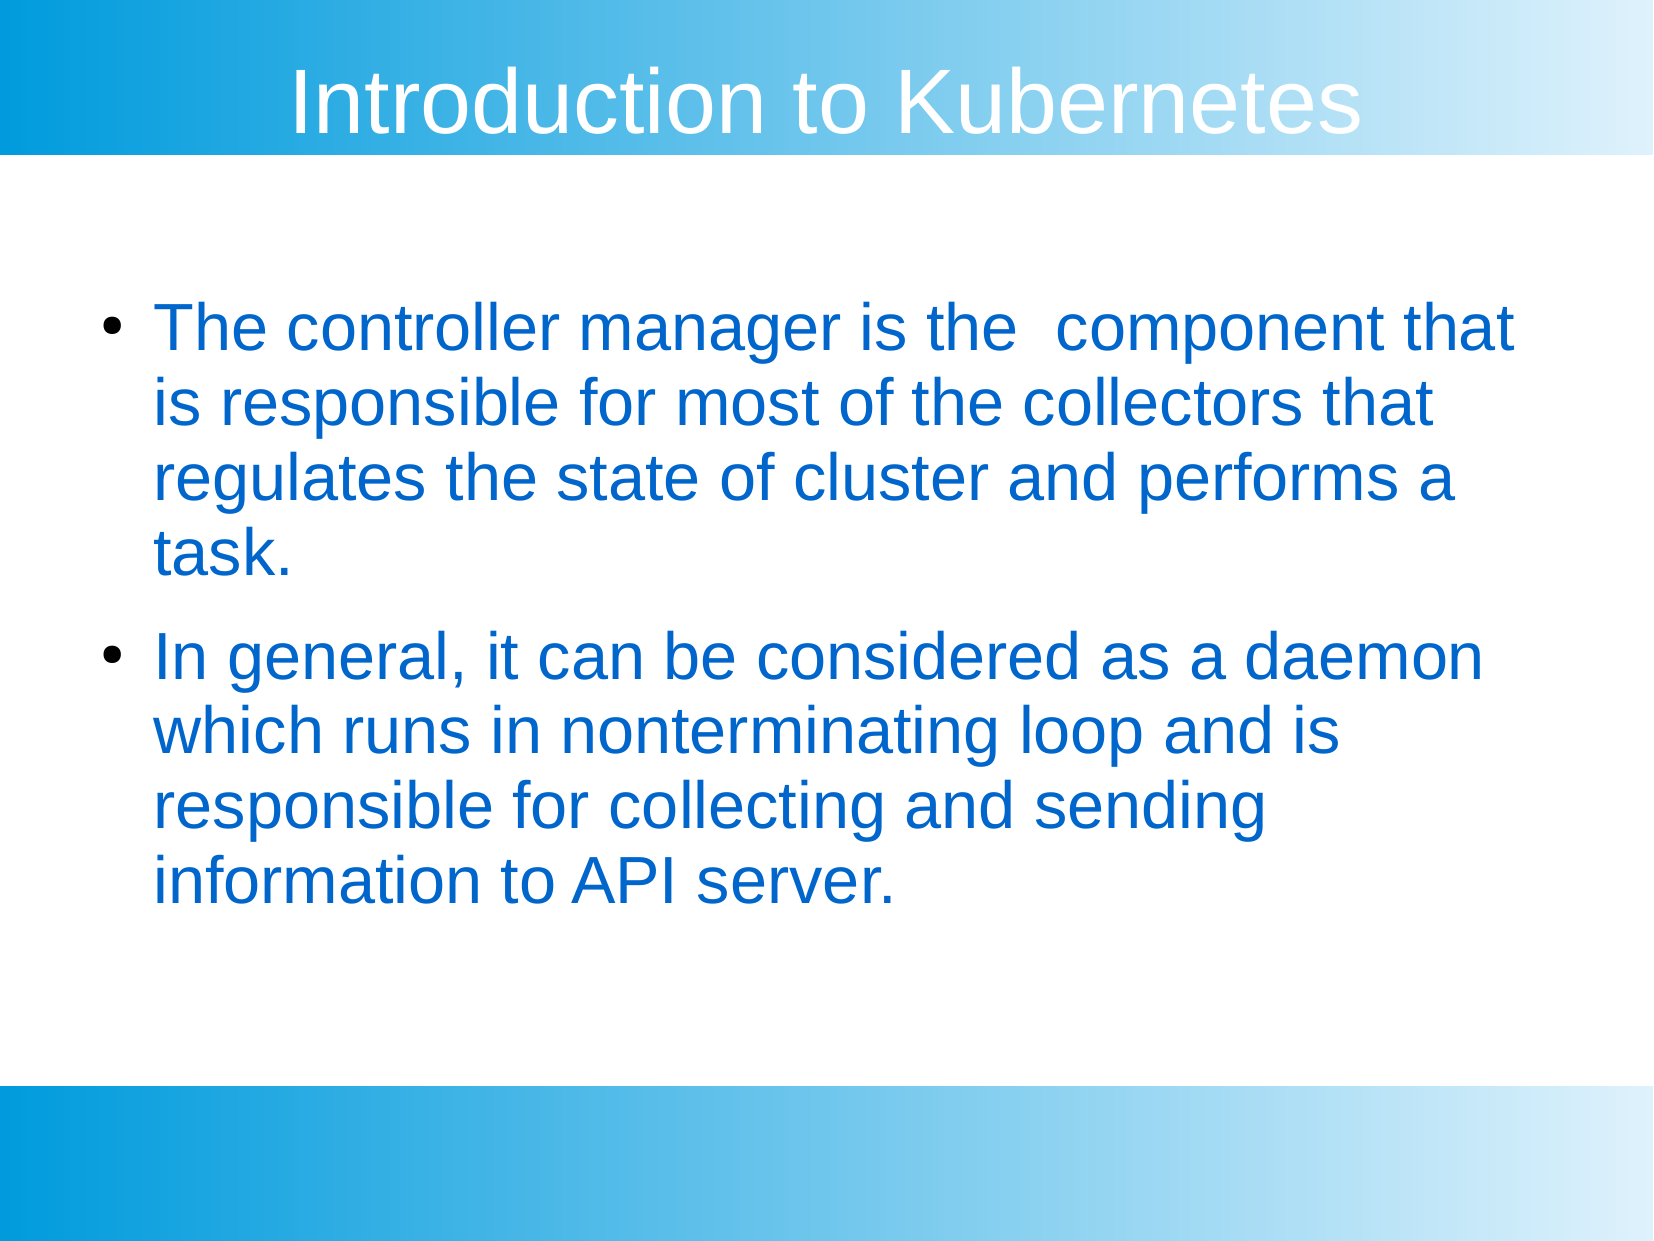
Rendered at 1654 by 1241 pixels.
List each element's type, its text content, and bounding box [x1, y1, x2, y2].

title Introduction to Kubernetes [82, 49, 1571, 155]
list The controller manager is the component that is responsible for most of the collectors that regulates the state of cluster and performs a task. In general, it can be considered as a daemon which runs in nonterminating loop and is responsible for collecting and sending information to API server. [82, 290, 1571, 756]
